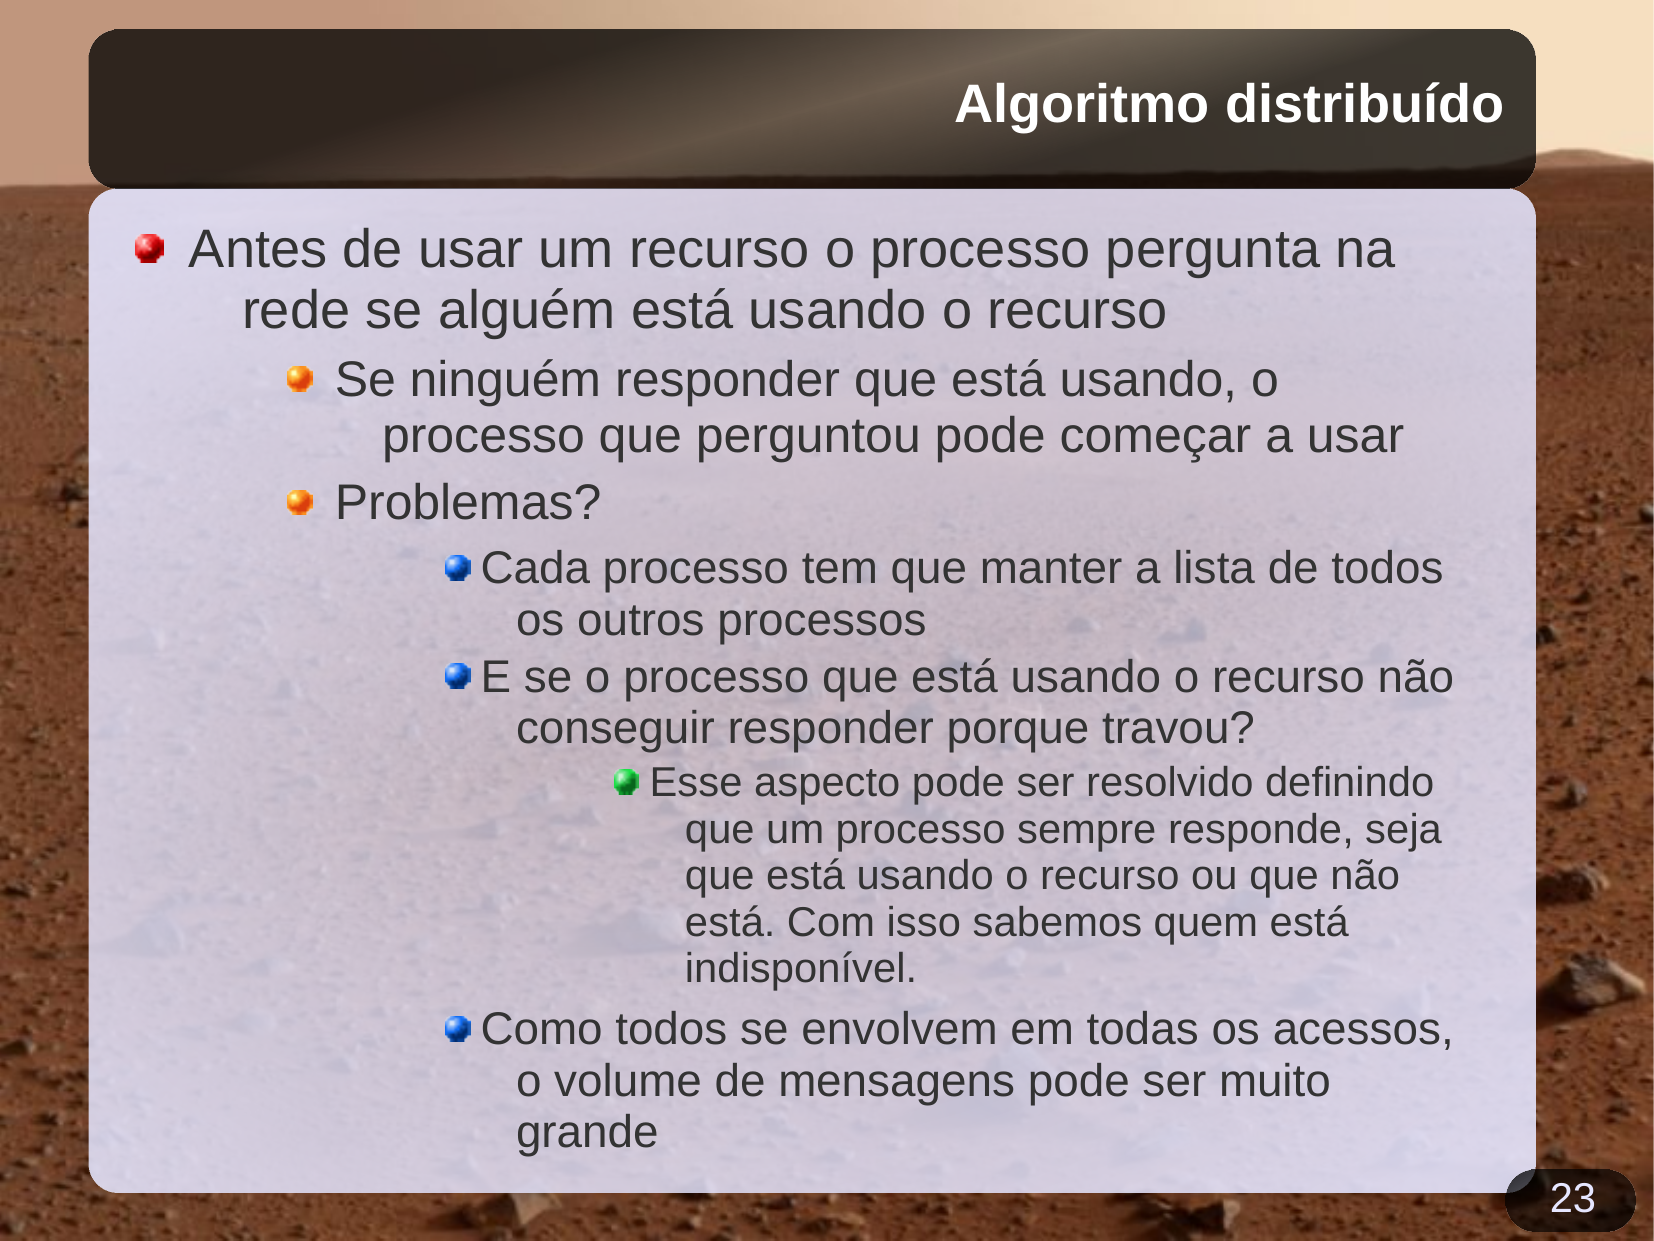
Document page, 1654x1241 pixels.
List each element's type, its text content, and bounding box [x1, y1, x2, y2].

picture [0, 0, 1654, 1241]
list Antes de usar um recurso o processo pergunta na rede se alguém está usando o recurso Se ninguém responder que está usando, o processo que perguntou pode começar a usar Problemas? Cada processo tem que manter a lista de todos os outros processos E se o processo que está usando o recurso não conseguir responder porque travou? Esse aspecto pode ser resolvido definindo que um processo sempre responde, seja que está usando o recurso ou que não está. Com isso sabemos quem está indisponível. Como todos se envolvem em todas os acessos, o volume de mensagens pode ser muito grande [118, 218, 1477, 1164]
title Algoritmo distribuído [118, 59, 1506, 148]
